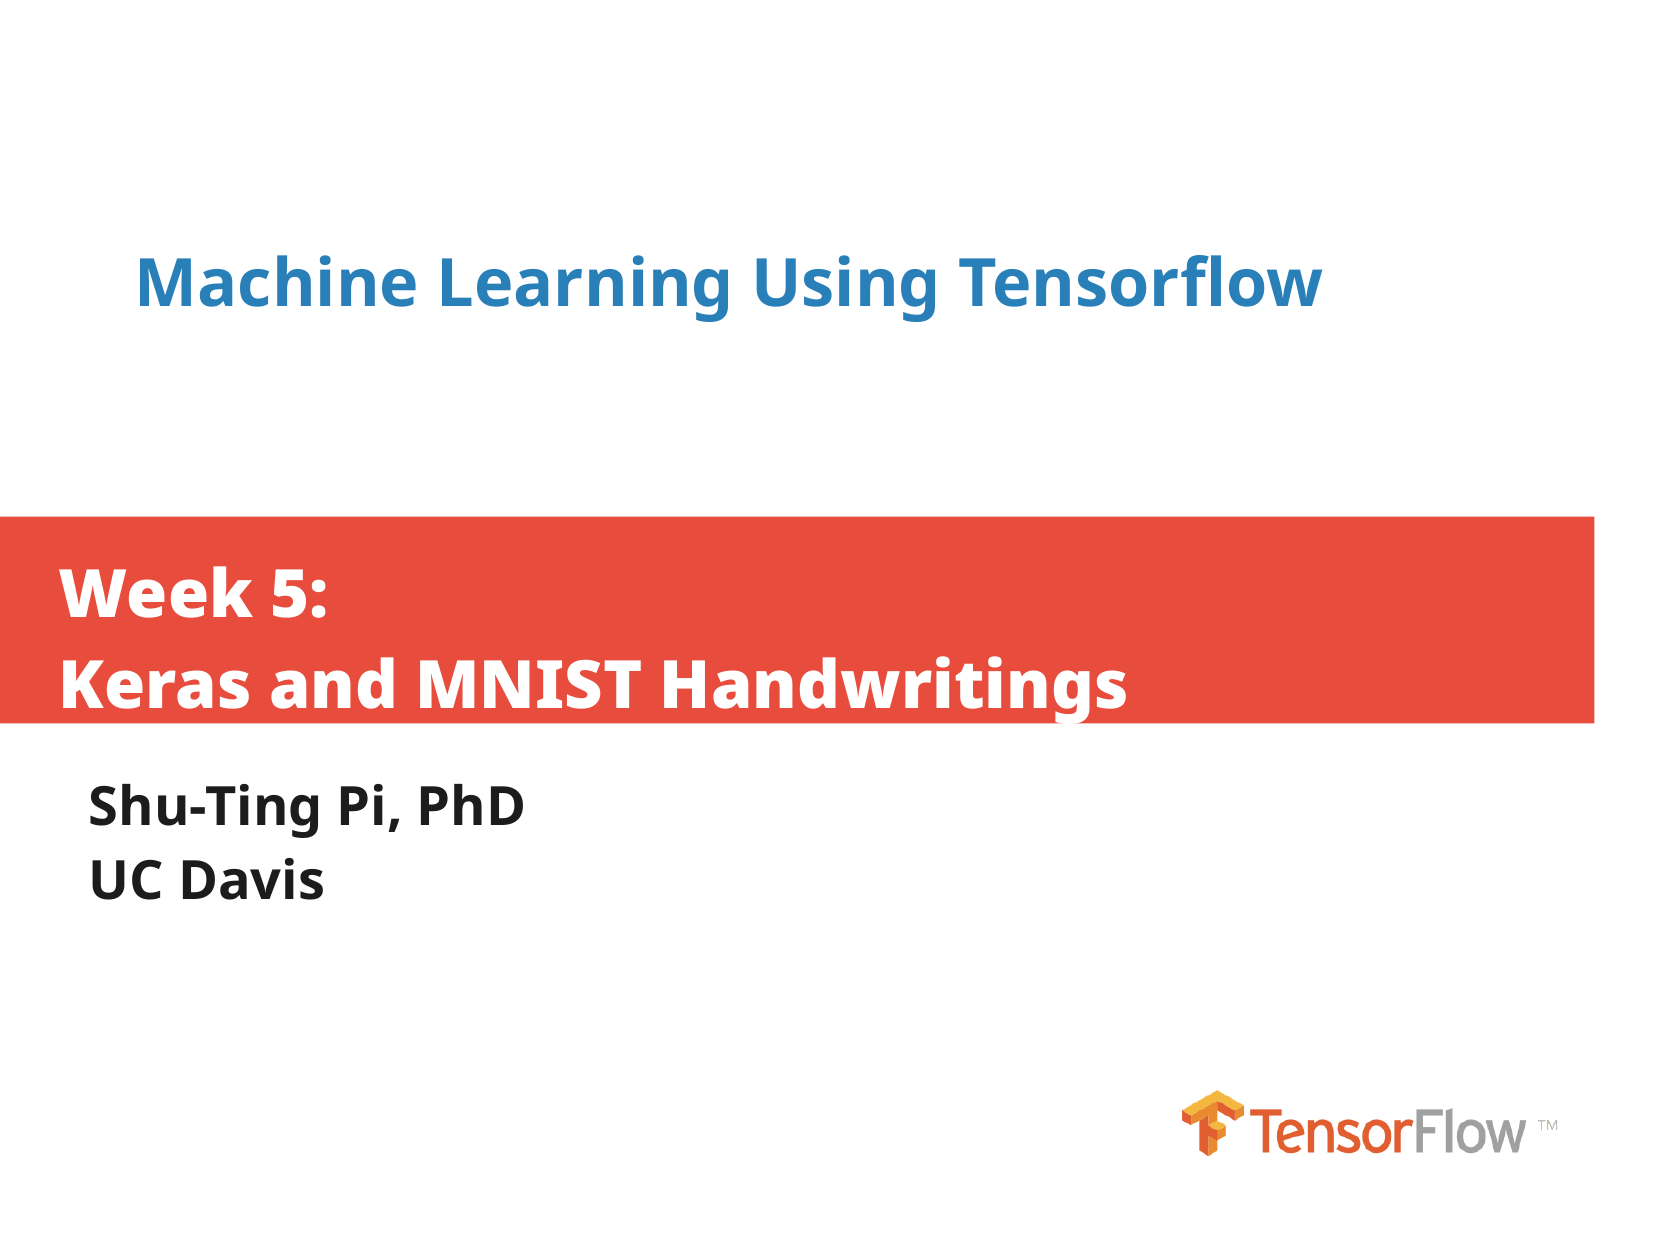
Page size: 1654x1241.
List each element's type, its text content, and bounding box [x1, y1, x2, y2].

picture [1151, 1028, 1586, 1231]
title Week 5: Keras and MNIST Handwritings [59, 546, 1595, 694]
text_box Machine Learning Using Tensorflow [120, 227, 1483, 337]
subtitle Shu-Ting Pi, PhD UC Davis [88, 767, 1595, 1182]
